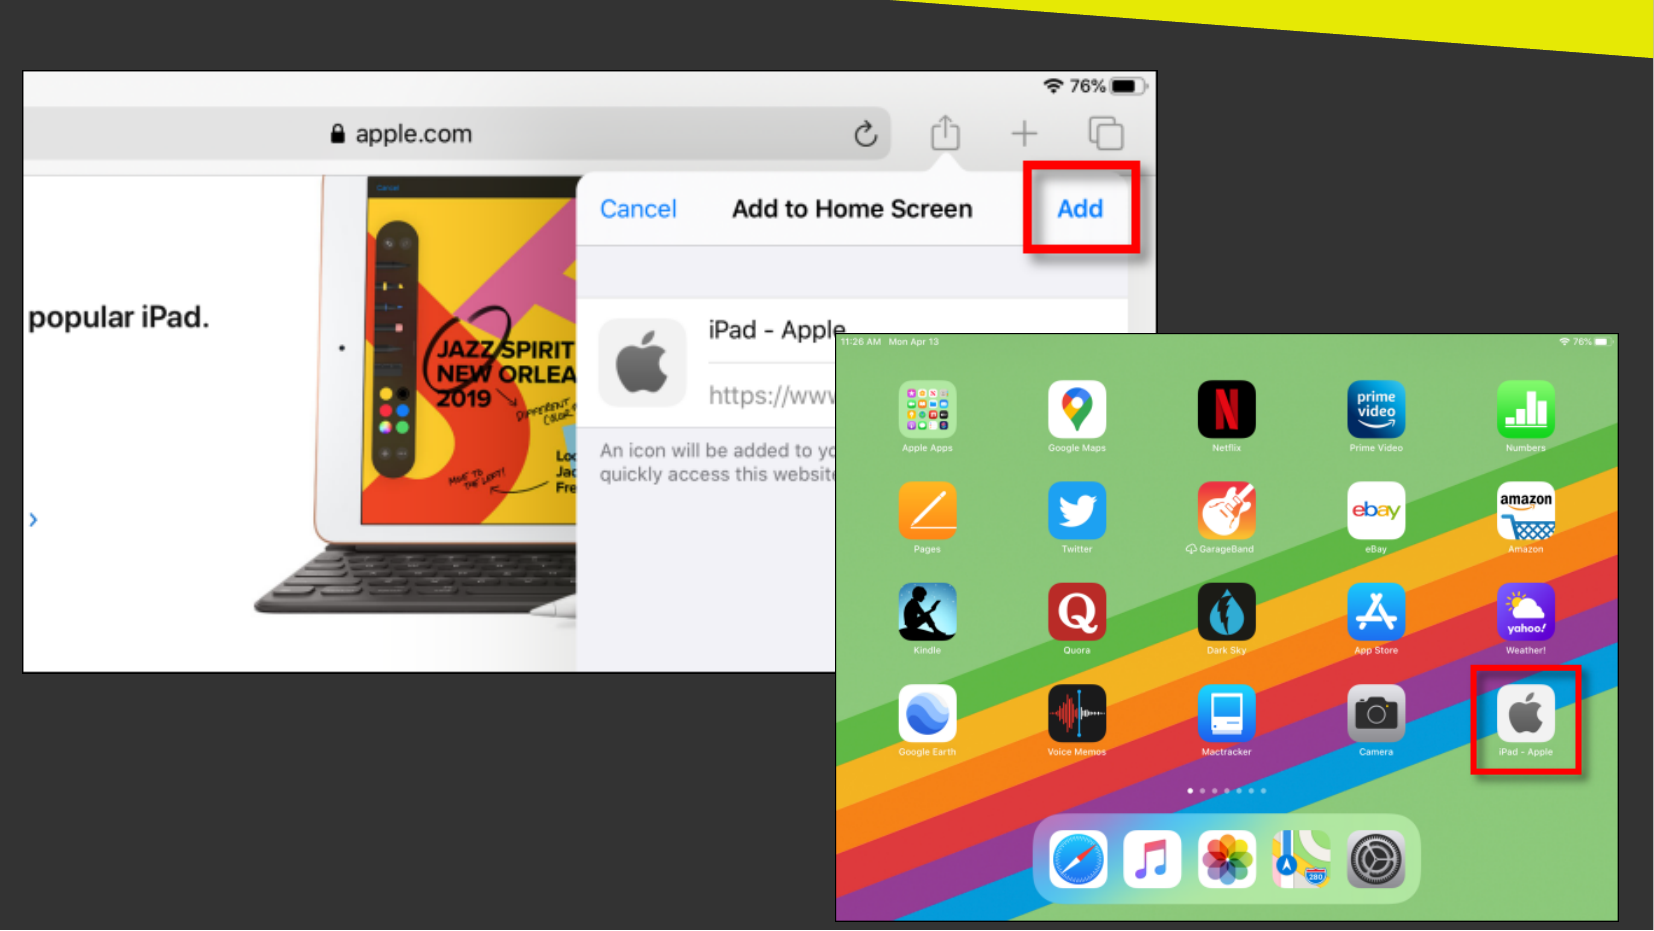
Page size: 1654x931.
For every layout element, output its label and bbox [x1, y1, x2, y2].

picture [22, 70, 1619, 922]
text_box [889, 0, 1654, 59]
